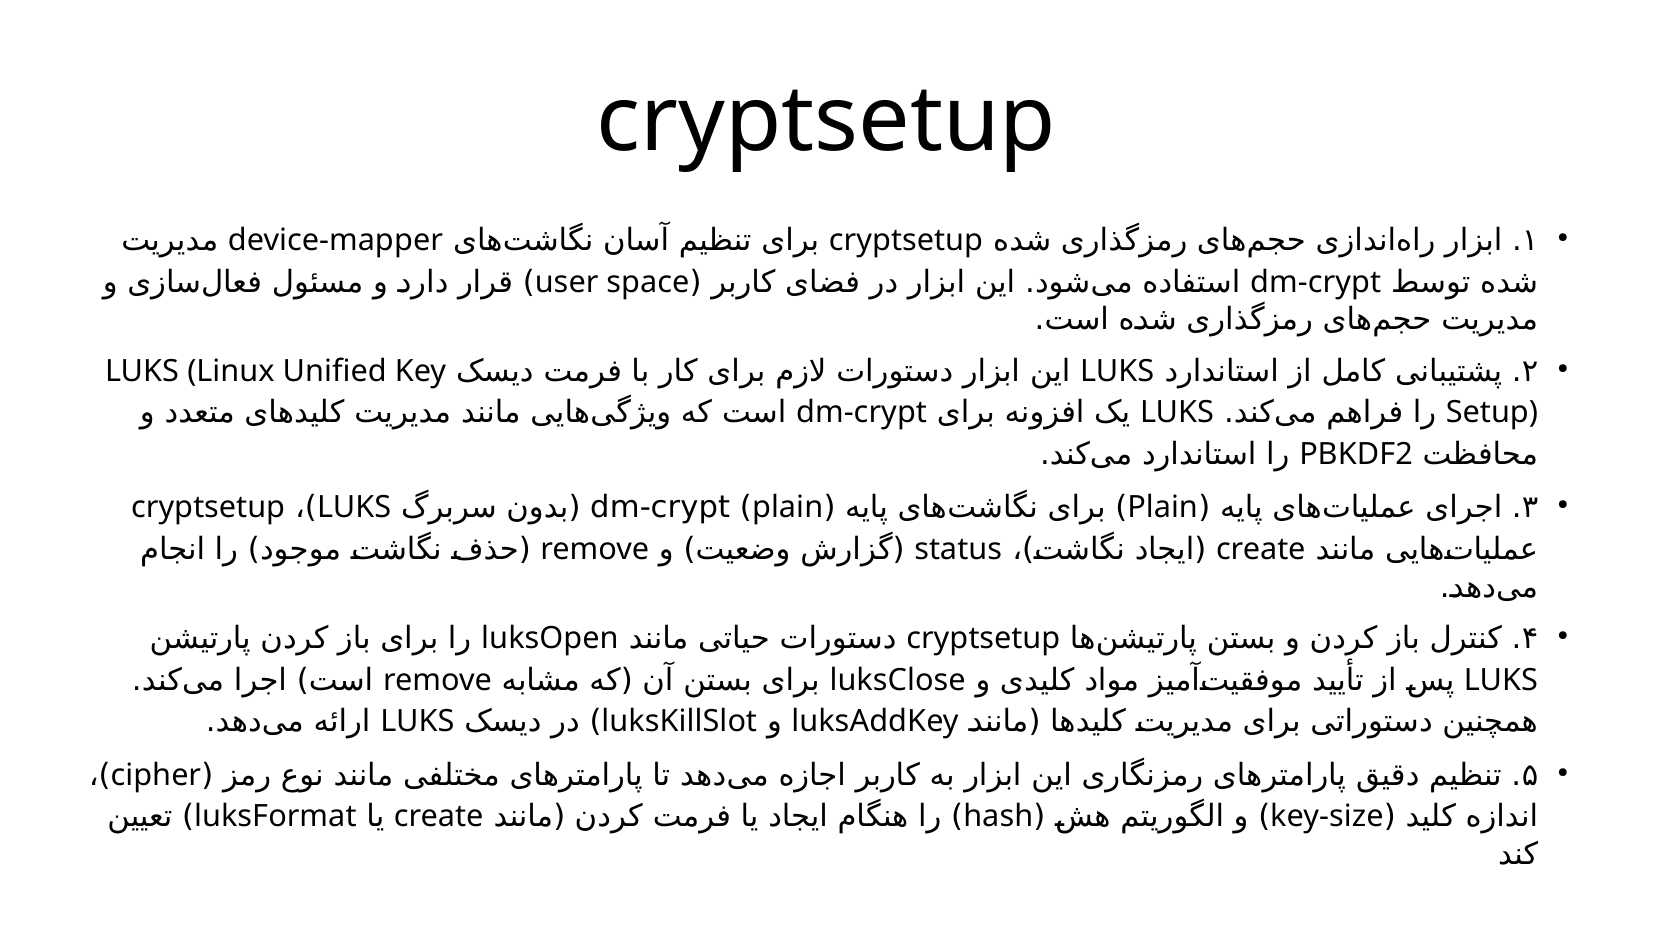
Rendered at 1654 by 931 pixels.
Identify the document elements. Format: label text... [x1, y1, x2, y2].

title cryptsetup [82, 37, 1571, 193]
list ۱. ابزار راه‌اندازی حجم‌های رمزگذاری شده cryptsetup برای تنظیم آسان نگاشت‌های device-mapper مدیریت شده توسط dm-crypt استفاده می‌شود. این ابزار در فضای کاربر (user space) قرار دارد و مسئول فعال‌سازی و مدیریت حجم‌های رمزگذاری شده است. ۲. پشتیبانی کامل از استاندارد LUKS این ابزار دستورات لازم برای کار با فرمت دیسک LUKS (Linux Unified Key Setup) را فراهم می‌کند. LUKS یک افزونه برای dm-crypt است که ویژگی‌هایی مانند مدیریت کلیدهای متعدد و محافظت PBKDF2 را استاندارد می‌کند. ۳. اجرای عملیات‌های پایه (Plain) برای نگاشت‌های پایه (plain) dm-crypt (بدون سربرگ LUKS)، cryptsetup عملیات‌هایی مانند create (ایجاد نگاشت)، status (گزارش وضعیت) و remove (حذف نگاشت موجود) را انجام می‌دهد. ۴. کنترل باز کردن و بستن پارتیشن‌ها cryptsetup دستورات حیاتی مانند luksOpen را برای باز کردن پارتیشن LUKS پس از تأیید موفقیت‌آمیز مواد کلیدی و luksClose برای بستن آن (که مشابه remove است) اجرا می‌کند. همچنین دستوراتی برای مدیریت کلیدها (مانند luksAddKey و luksKillSlot) در دیسک LUKS ارائه می‌دهد. ۵. تنظیم دقیق پارامترهای رمزنگاری این ابزار به کاربر اجازه می‌دهد تا پارامترهای مختلفی مانند نوع رمز (cipher)، اندازه کلید (key-size) و الگوریتم هش (hash) را هنگام ایجاد یا فرمت کردن (مانند create یا luksFormat) تعیین کند [82, 217, 1571, 886]
